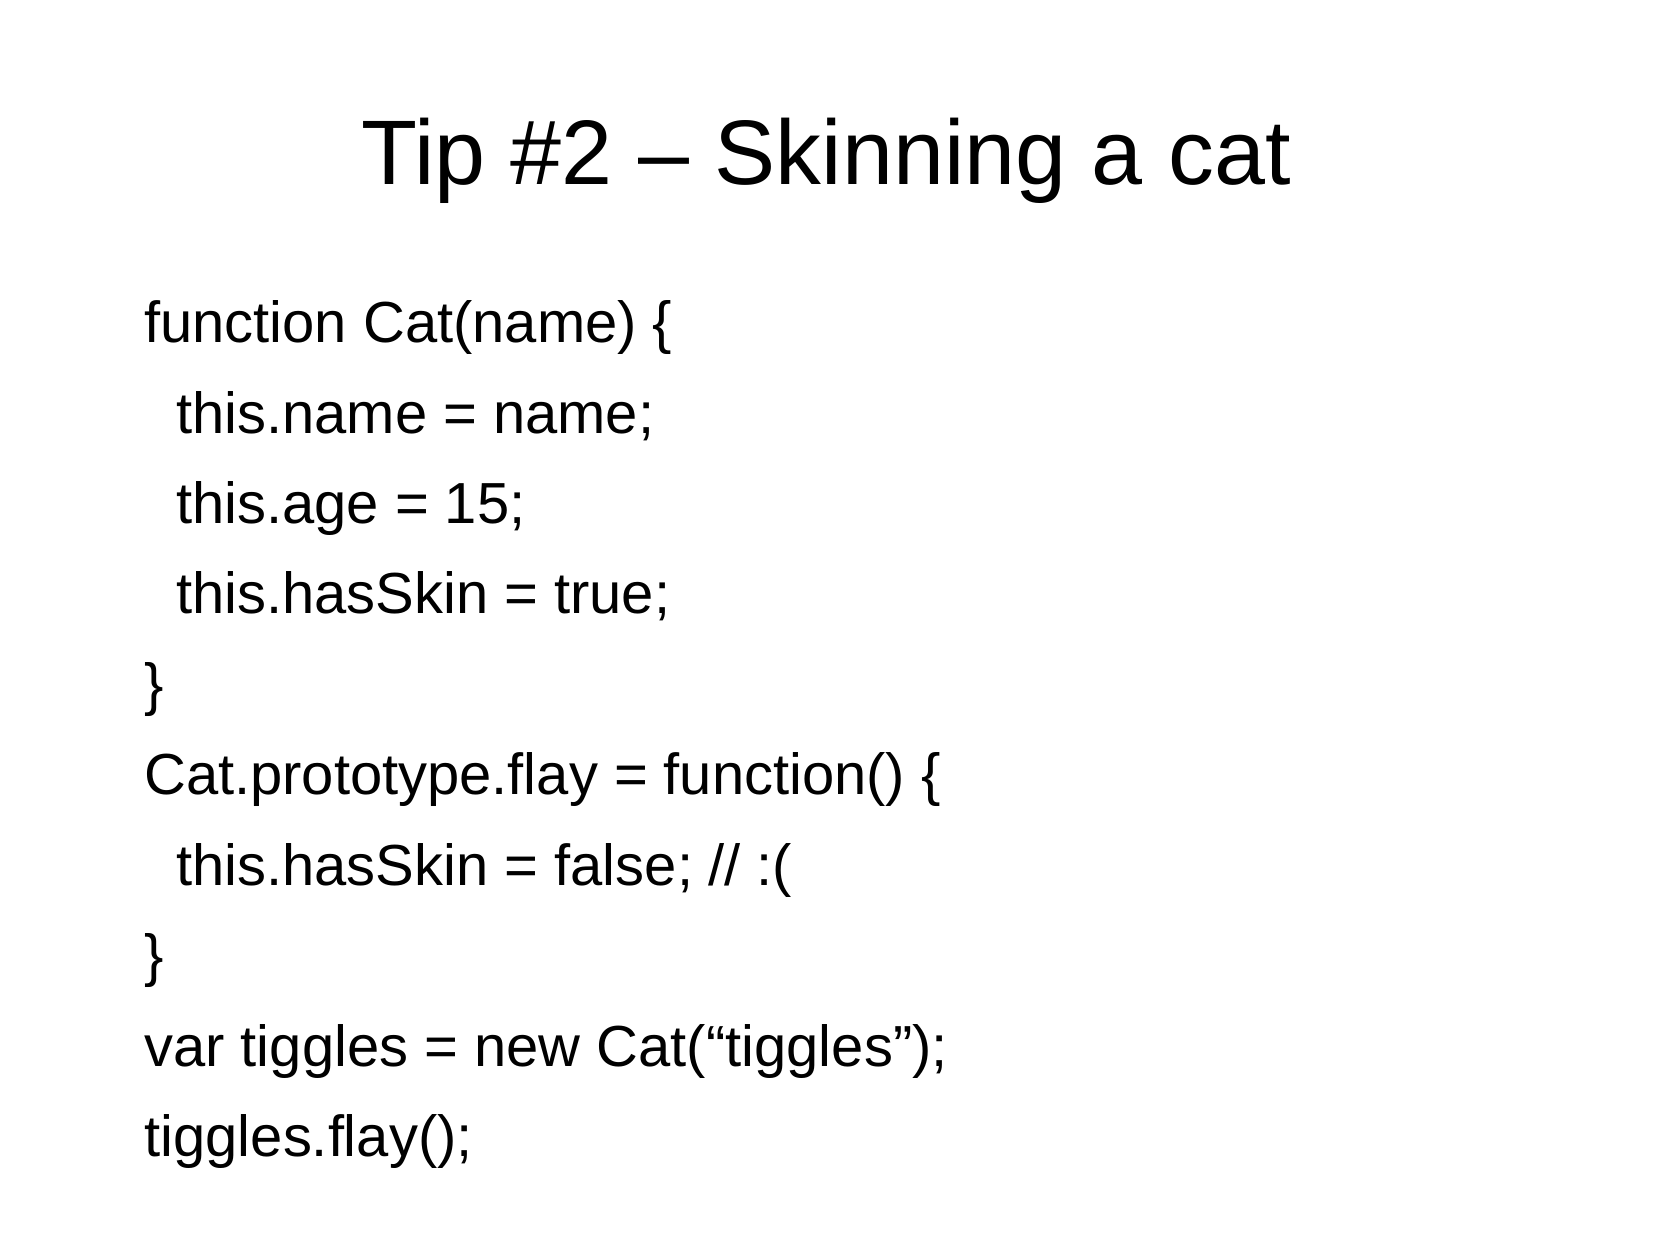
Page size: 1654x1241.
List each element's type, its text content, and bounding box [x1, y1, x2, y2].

list function Cat(name) { this.name = name; this.age = 15; this.hasSkin = true; } Cat.prototype.flay = function() { this.hasSkin = false; // :( } var tiggles = new Cat(“tiggles”); tiggles.flay(); [82, 290, 1538, 1182]
title Tip #2 – Skinning a cat [82, 49, 1571, 257]
